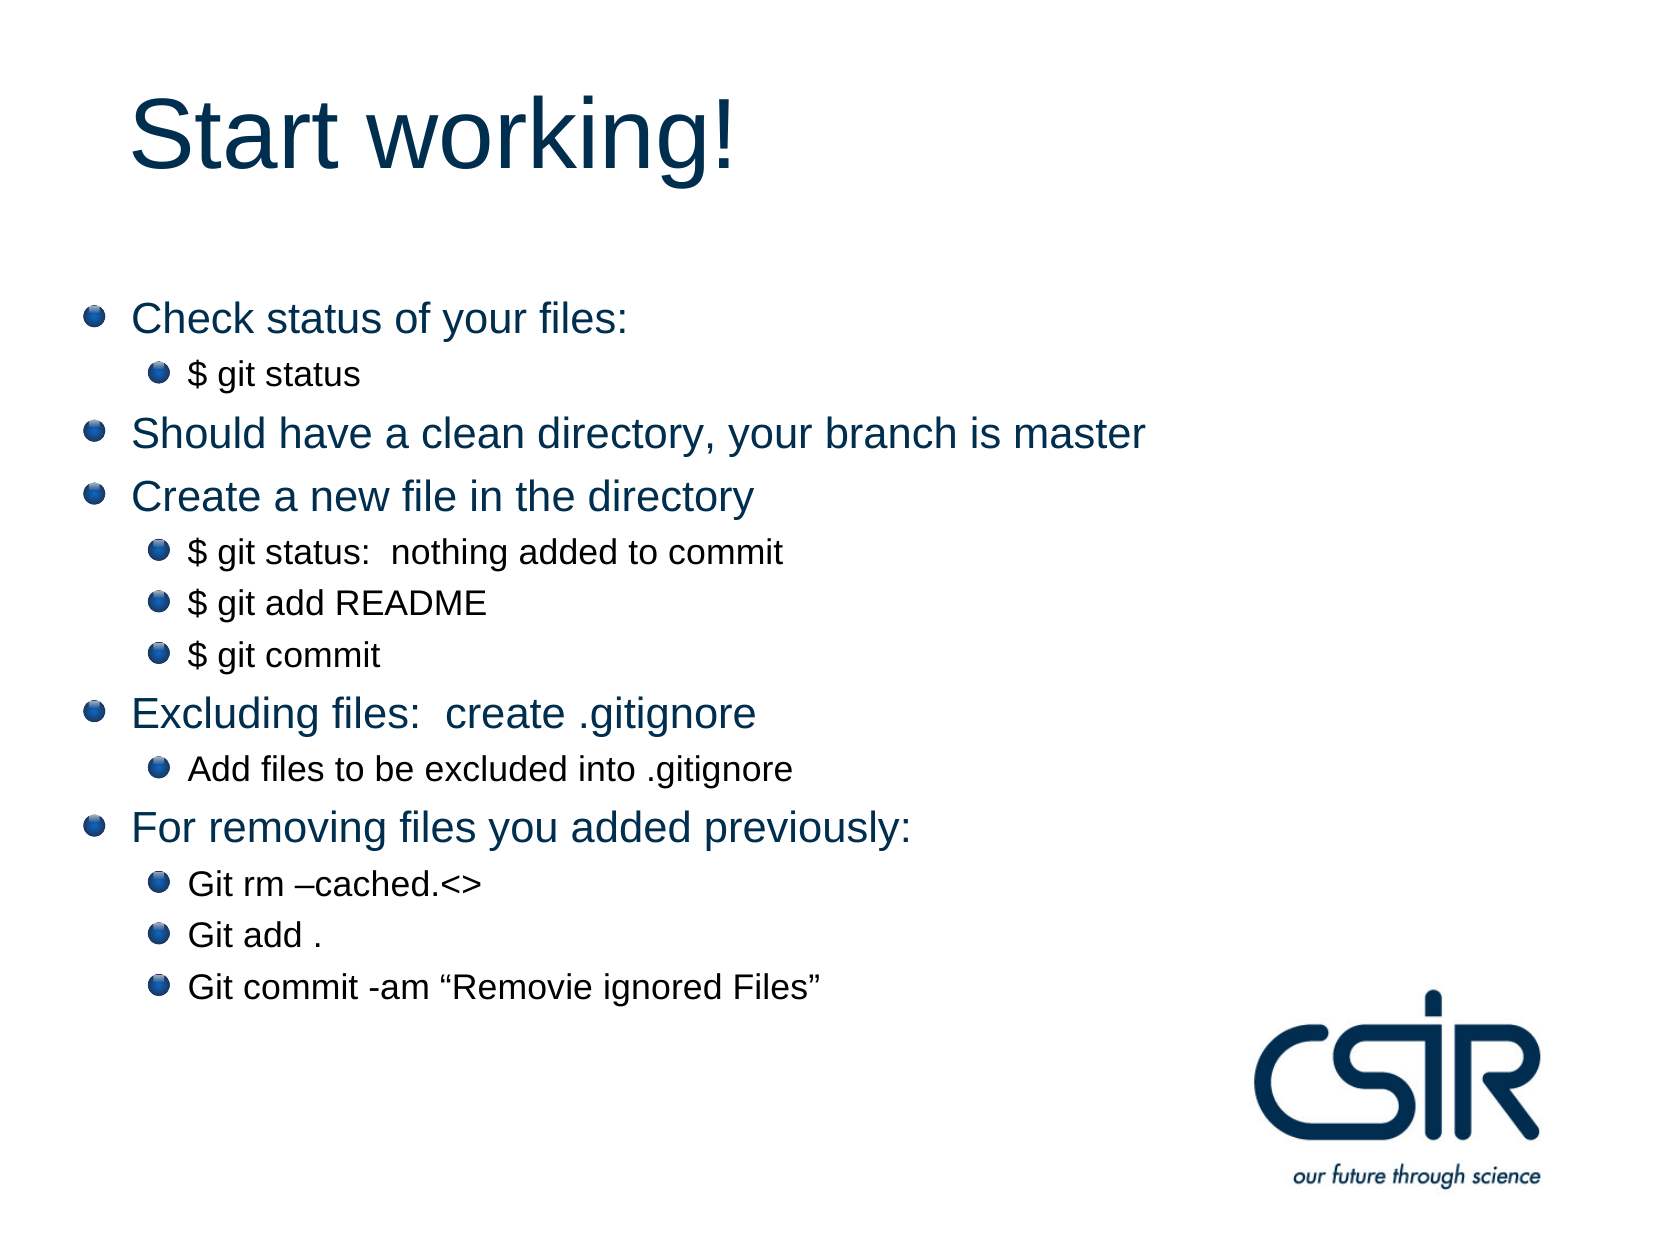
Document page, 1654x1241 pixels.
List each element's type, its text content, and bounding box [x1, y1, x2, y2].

list Check status of your files: $ git status Should have a clean directory, your branch is master Create a new file in the directory $ git status: nothing added to commit $ git add README $ git commit Excluding files: create .gitignore Add files to be excluded into .gitignore For removing files you added previously: Git rm –cached.<> Git add . Git commit -am “Removie ignored Files” [82, 290, 1571, 1010]
picture [1241, 983, 1653, 1240]
title Start working! [128, 68, 1534, 248]
